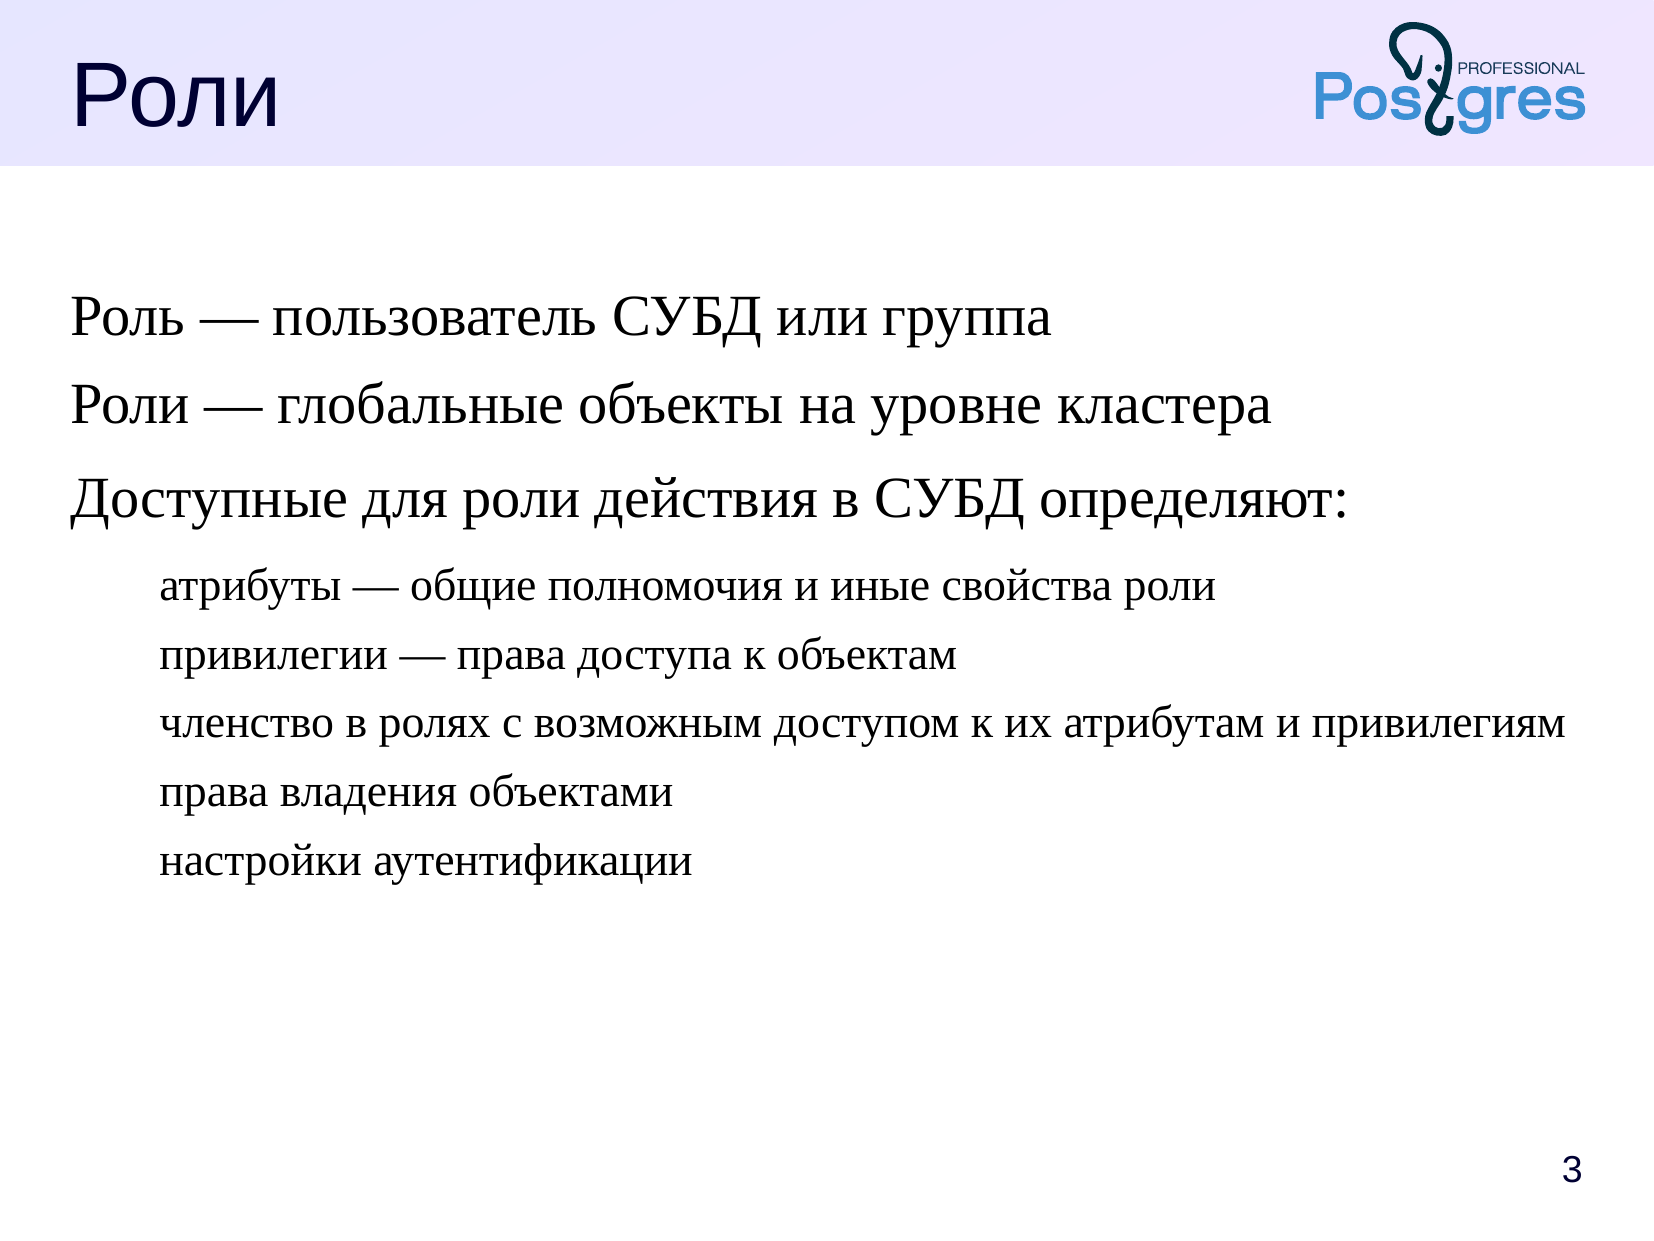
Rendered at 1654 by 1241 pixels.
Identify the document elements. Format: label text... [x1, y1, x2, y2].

title Роли [70, 43, 1241, 147]
list Роль — пользователь СУБД или группа Роли — глобальные объекты на уровне кластера Доступные для роли действия в СУБД определяют: атрибуты — общие полномочия и иные свойства роли привилегии — права доступа к объектам членство в ролях с возможным доступом к их атрибутам и привилегиям права владения объектами настройки аутентификации [70, 283, 1583, 1134]
